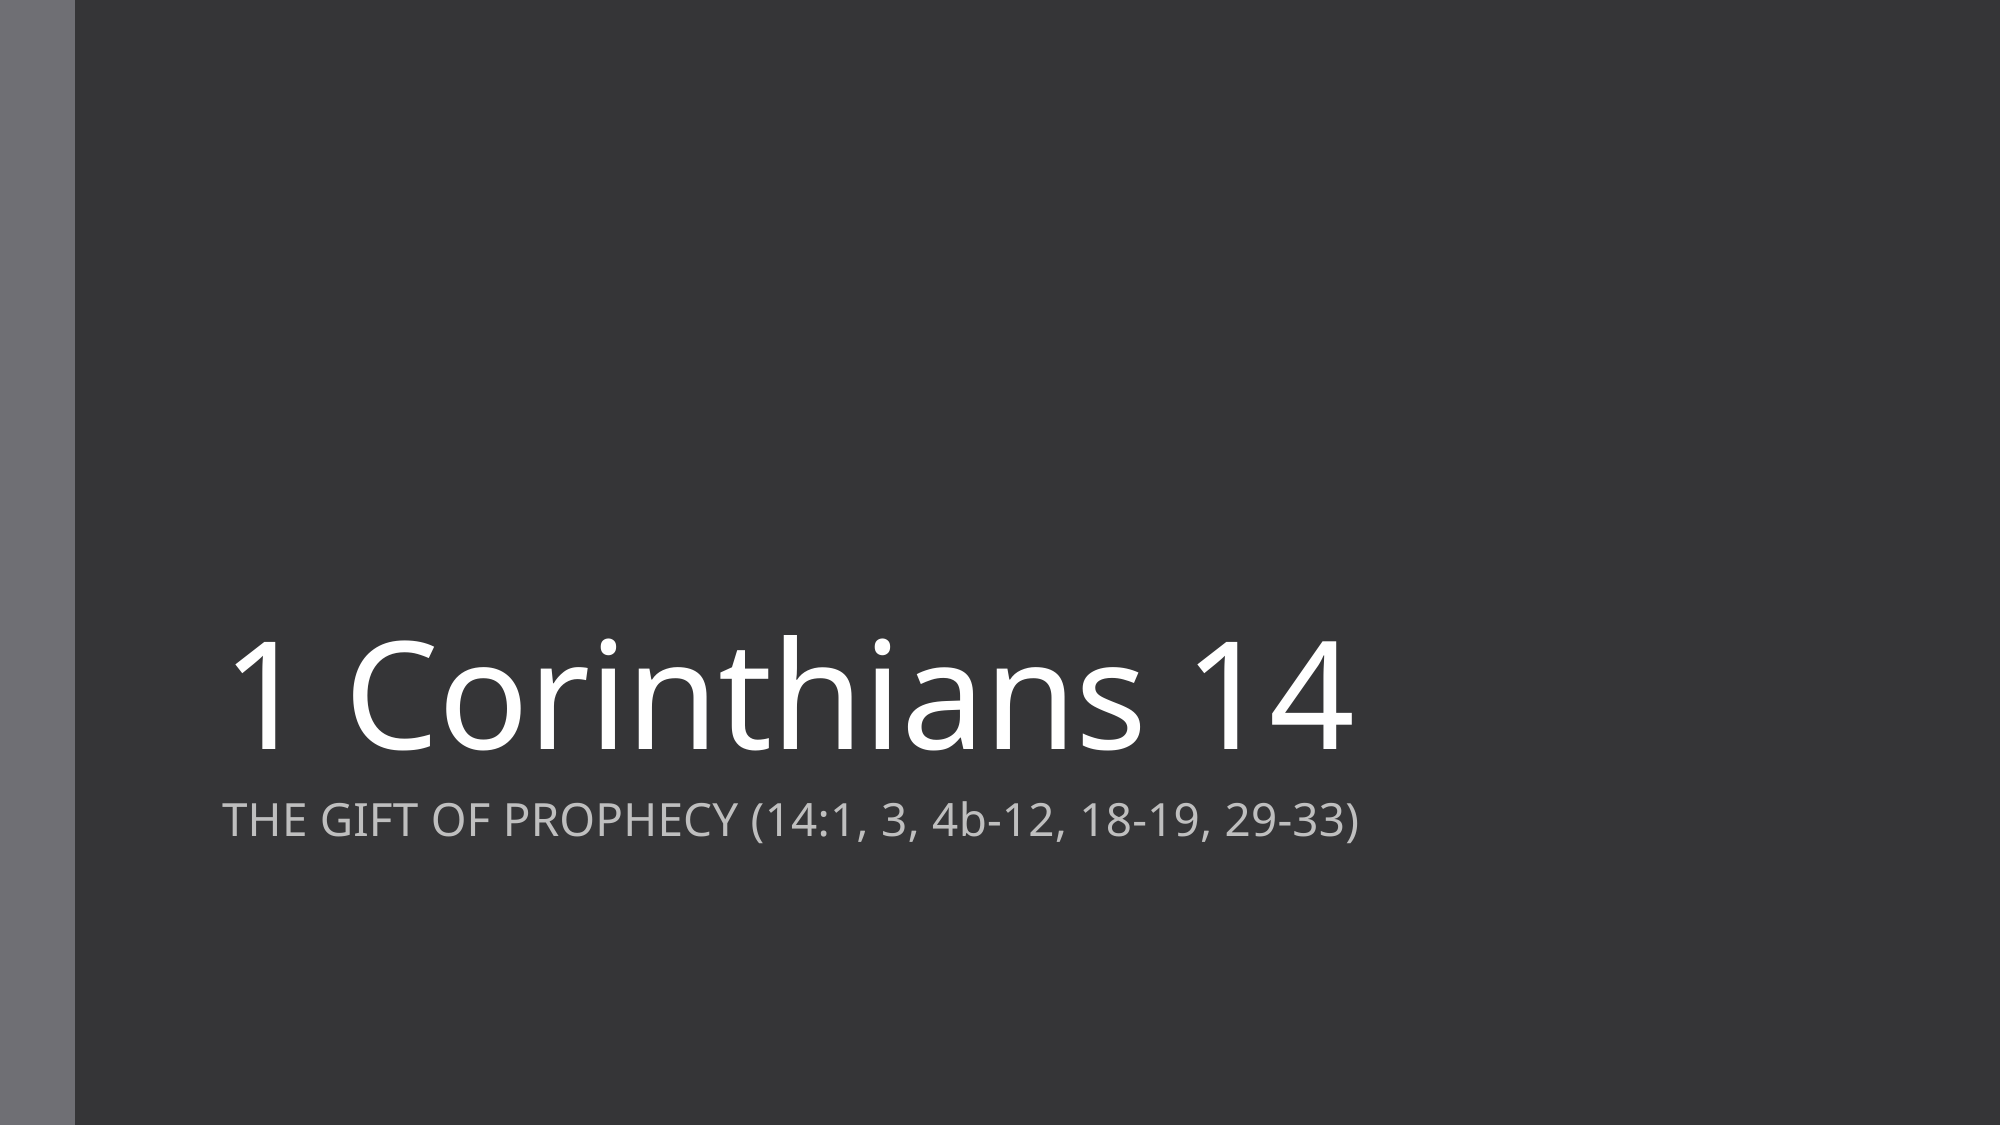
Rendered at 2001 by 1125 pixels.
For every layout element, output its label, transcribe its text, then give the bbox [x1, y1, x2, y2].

subtitle THE GIFT OF PROPHECY (14:1, 3, 4b-12, 18-19, 29-33) [206, 787, 1752, 1066]
title 1 Corinthians 14 [206, 124, 1752, 787]
